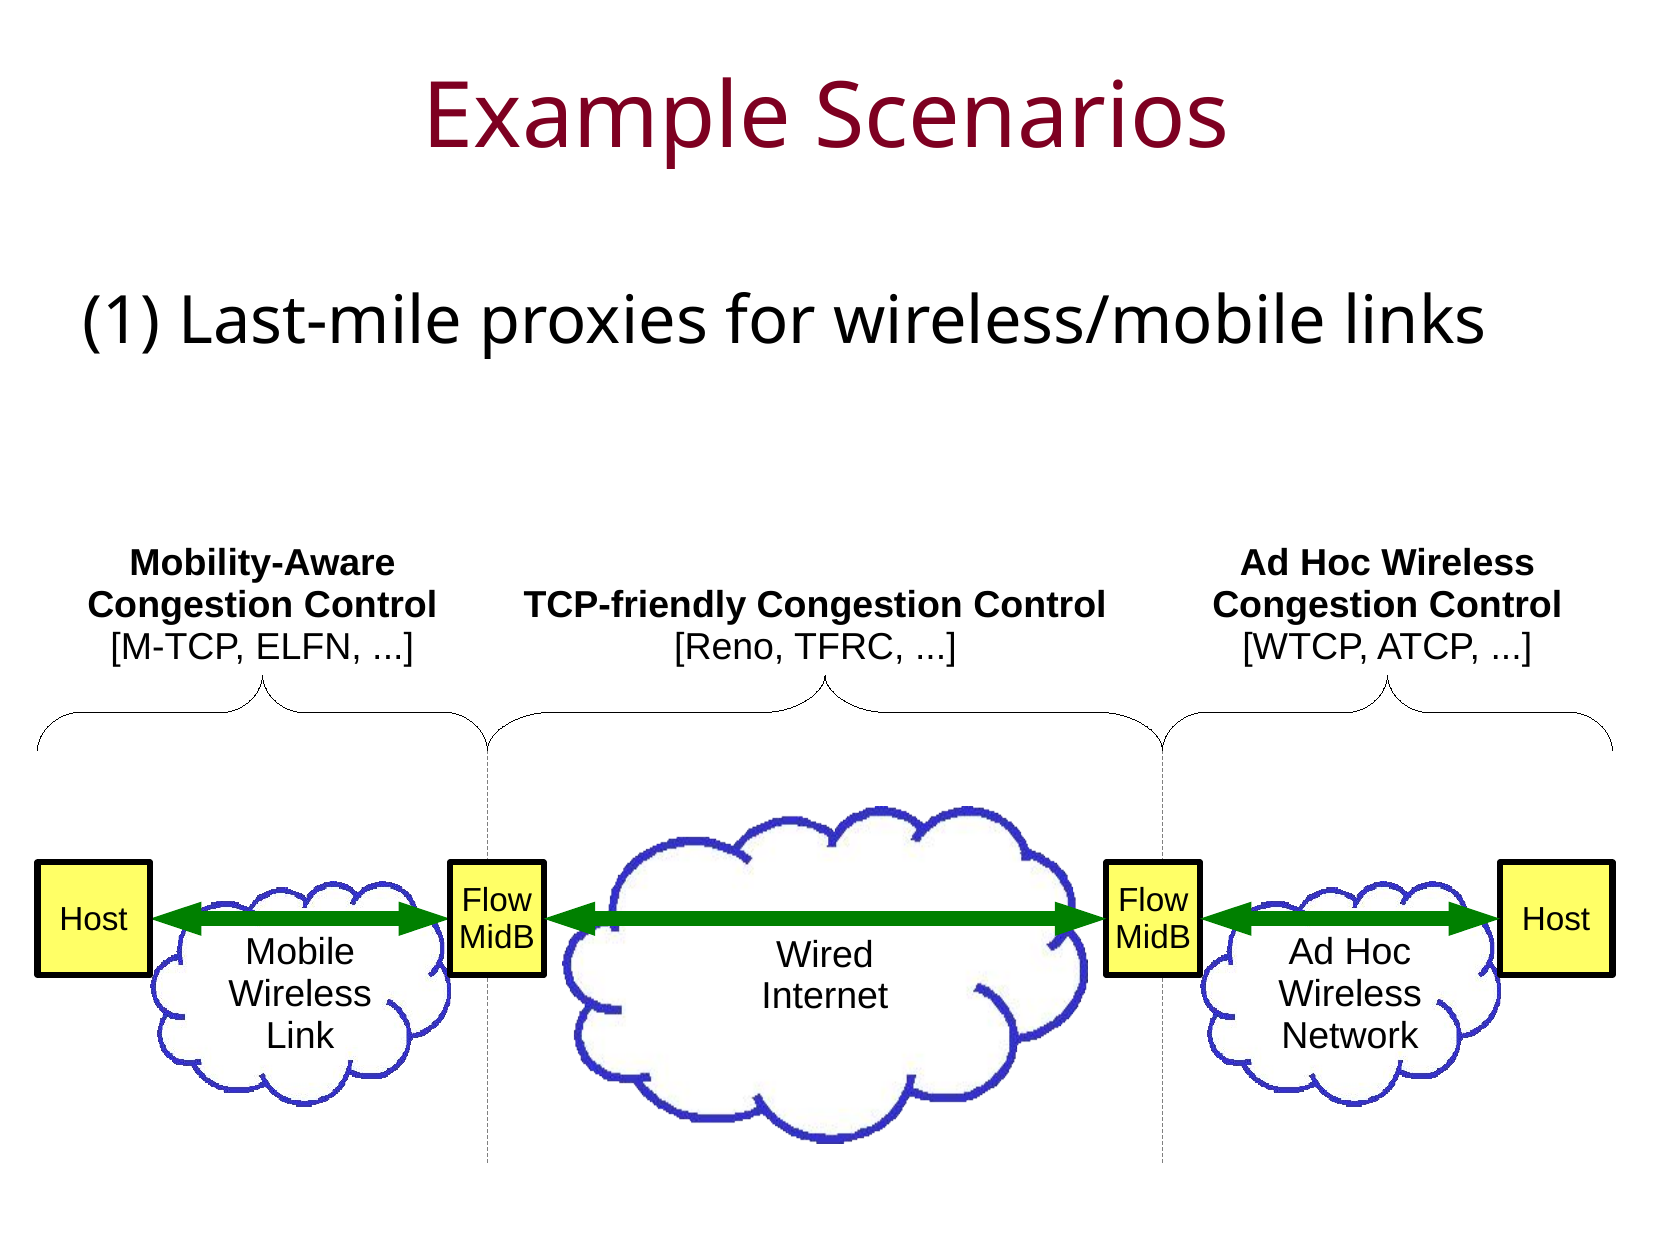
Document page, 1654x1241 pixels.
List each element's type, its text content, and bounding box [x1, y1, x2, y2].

text_box Host [1500, 862, 1613, 975]
picture [150, 920, 451, 1107]
text_box Flow MidB [450, 862, 544, 975]
picture [1200, 920, 1501, 1107]
picture [562, 806, 1088, 912]
text_box Flow MidB [1106, 862, 1201, 975]
text_box Ad Hoc Wireless Congestion Control [WTCP, ATCP, ...] [1162, 534, 1613, 676]
picture [1201, 881, 1500, 918]
text_box TCP-friendly Congestion Control [Reno, TFRC, ...] [412, 576, 1162, 676]
list (1) Last-mile proxies for wireless/mobile links [82, 272, 1576, 376]
text_box Mobility-Aware Congestion Control [M-TCP, ELFN, ...] [37, 534, 488, 676]
picture [151, 881, 450, 918]
text_box Host [37, 862, 151, 975]
title Example Scenarios [82, 15, 1571, 208]
picture [562, 926, 1088, 1144]
